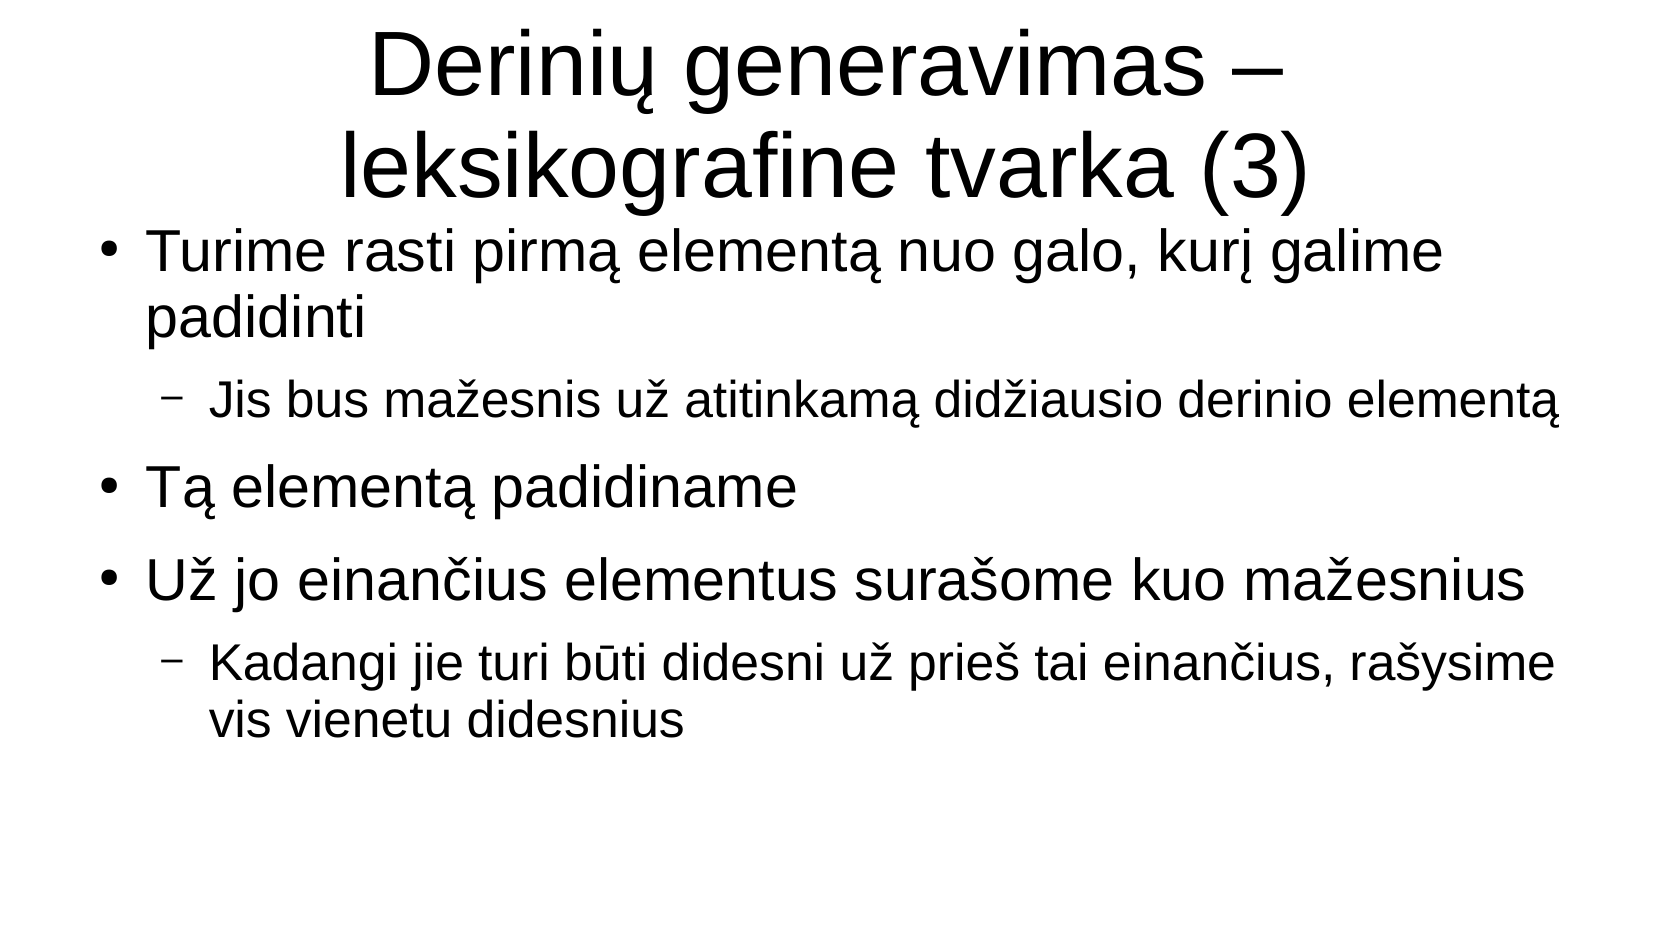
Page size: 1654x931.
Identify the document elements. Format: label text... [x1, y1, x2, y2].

title Derinių generavimas – leksikografine tvarka (3) [82, 12, 1571, 217]
list Turime rasti pirmą elementą nuo galo, kurį galime padidinti Jis bus mažesnis už atitinkamą didžiausio derinio elementą Tą elementą padidiname Už jo einančius elementus surašome kuo mažesnius Kadangi jie turi būti didesni už prieš tai einančius, rašysime vis vienetu didesnius [82, 217, 1571, 757]
